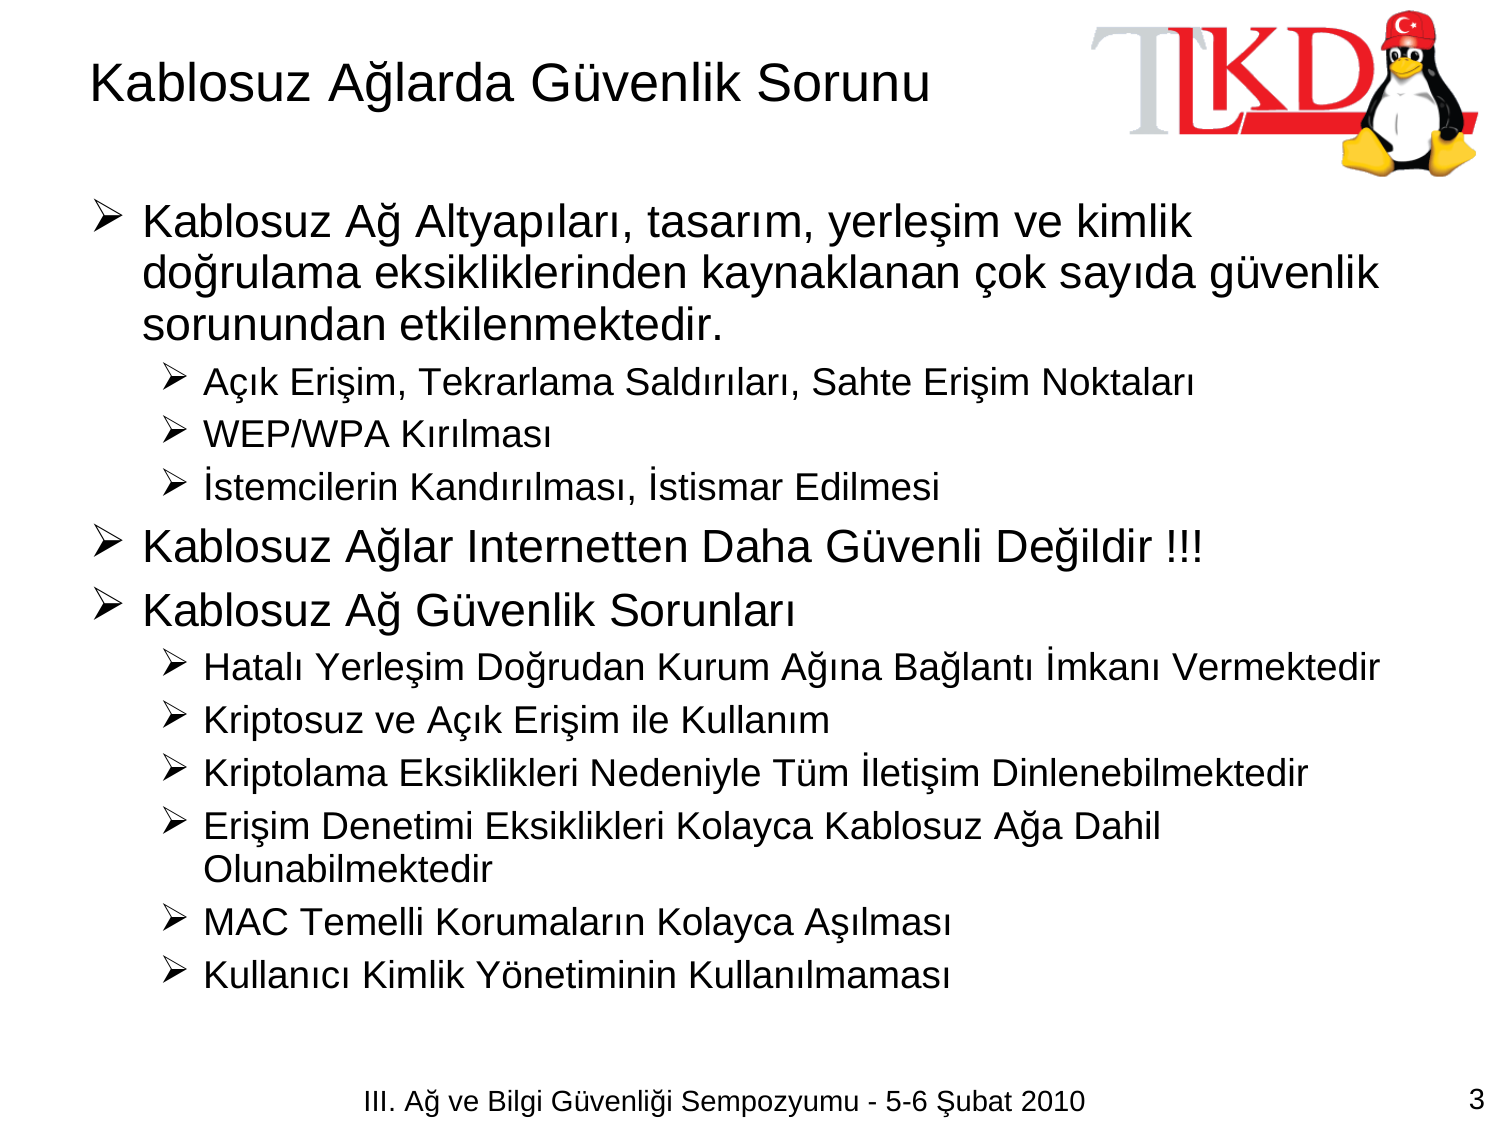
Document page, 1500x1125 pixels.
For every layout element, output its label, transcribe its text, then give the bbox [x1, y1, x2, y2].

picture [1087, 0, 1491, 188]
title Kablosuz Ağlarda Güvenlik Sorunu [75, 45, 1070, 151]
list Kablosuz Ağ Altyapıları, tasarım, yerleşim ve kimlik doğrulama eksikliklerinden kaynaklanan çok sayıda güvenlik sorunundan etkilenmektedir. Açık Erişim, Tekrarlama Saldırıları, Sahte Erişim Noktaları WEP/WPA Kırılması İstemcilerin Kandırılması, İstismar Edilmesi Kablosuz Ağlar Internetten Daha Güvenli Değildir !!! Kablosuz Ağ Güvenlik Sorunları Hatalı Yerleşim Doğrudan Kurum Ağına Bağlantı İmkanı Vermektedir Kriptosuz ve Açık Erişim ile Kullanım Kriptolama Eksiklikleri Nedeniyle Tüm İletişim Dinlenebilmektedir Erişim Denetimi Eksiklikleri Kolayca Kablosuz Ağa Dahil Olunabilmektedir MAC Temelli Korumaların Kolayca Aşılması Kullanıcı Kimlik Yönetiminin Kullanılmaması [75, 187, 1426, 1013]
